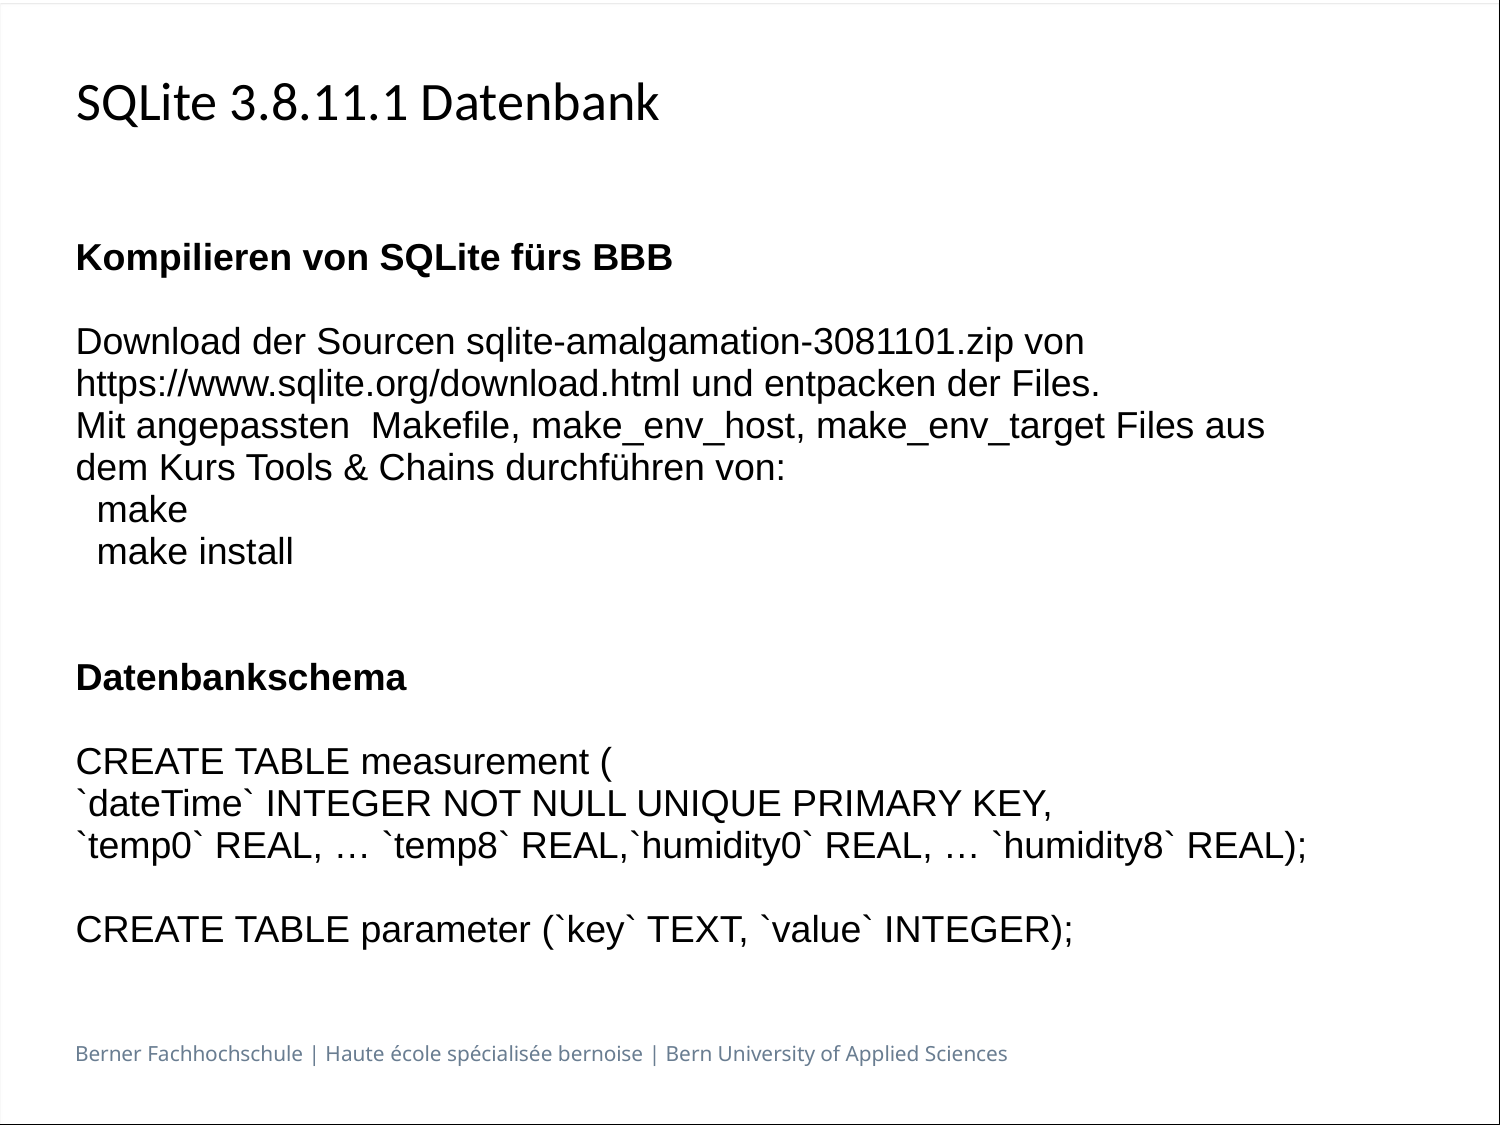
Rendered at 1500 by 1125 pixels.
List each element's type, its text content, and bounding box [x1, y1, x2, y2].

title SQLite 3.8.11.1 Datenbank [76, 59, 1406, 148]
text_box Kompilieren von SQLite fürs BBB Download der Sourcen sqlite-amalgamation-3081101.zip von https://www.sqlite.org/download.html und entpacken der Files. Mit angepassten Makefile, make_env_host, make_env_target Files aus dem Kurs Tools & Chains durchführen von: make make install Datenbankschema CREATE TABLE measurement ( `dateTime` INTEGER NOT NULL UNIQUE PRIMARY KEY, `temp0` REAL, … `temp8` REAL,`humidity0` REAL, … `humidity8` REAL); CREATE TABLE parameter (`key` TEXT, `value` INTEGER); [75, 236, 1405, 1004]
